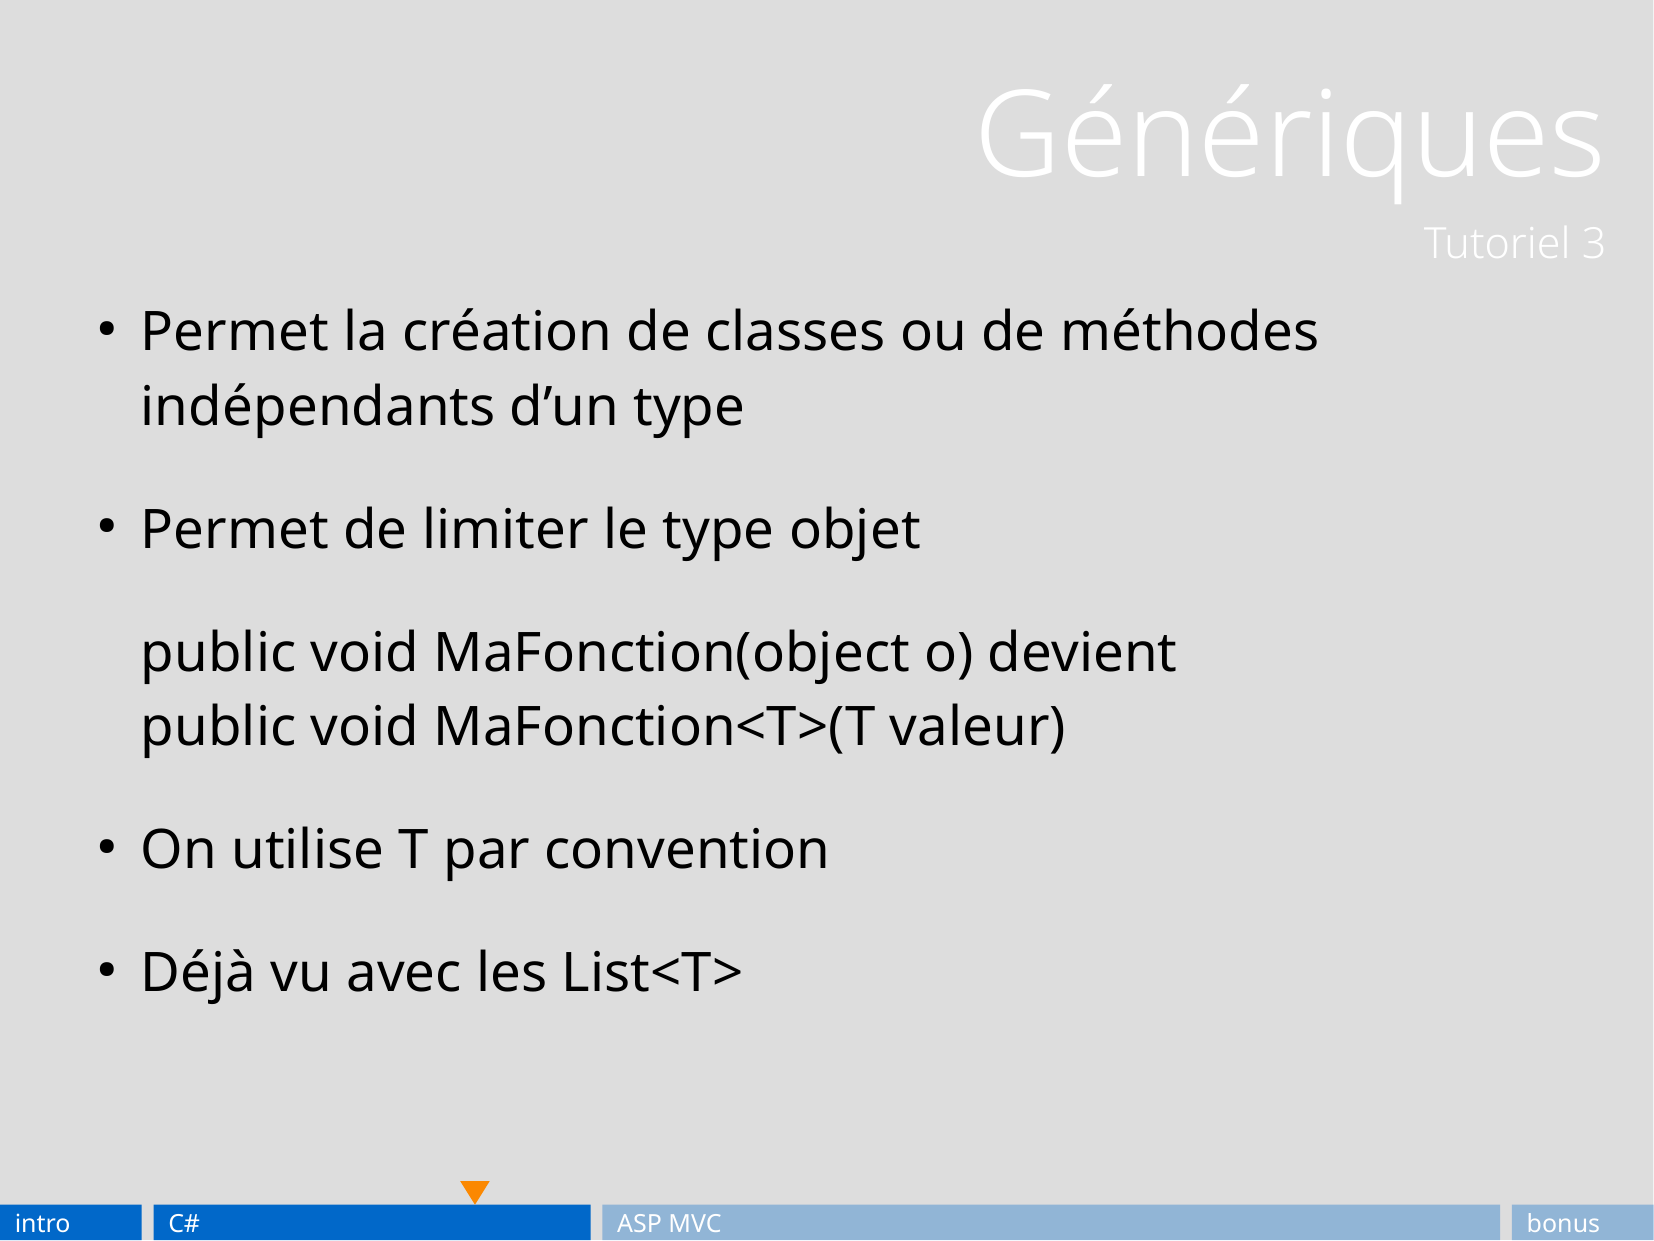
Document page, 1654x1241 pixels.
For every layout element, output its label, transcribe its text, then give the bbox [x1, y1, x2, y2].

list Permet la création de classes ou de méthodes indépendants d’un type Permet de limiter le type objet public void MaFonction(object o) devient public void MaFonction<T>(T valeur) On utilise T par convention Déjà vu avec les List<T> [82, 290, 1571, 1010]
text_box [460, 1181, 490, 1205]
title Tutoriel 3 [47, 212, 1607, 272]
title Génériques [47, 47, 1607, 212]
text_box bonus [1511, 1204, 1654, 1241]
text_box intro [0, 1204, 142, 1241]
text_box ASP MVC [602, 1204, 1501, 1241]
text_box C# [153, 1204, 591, 1241]
